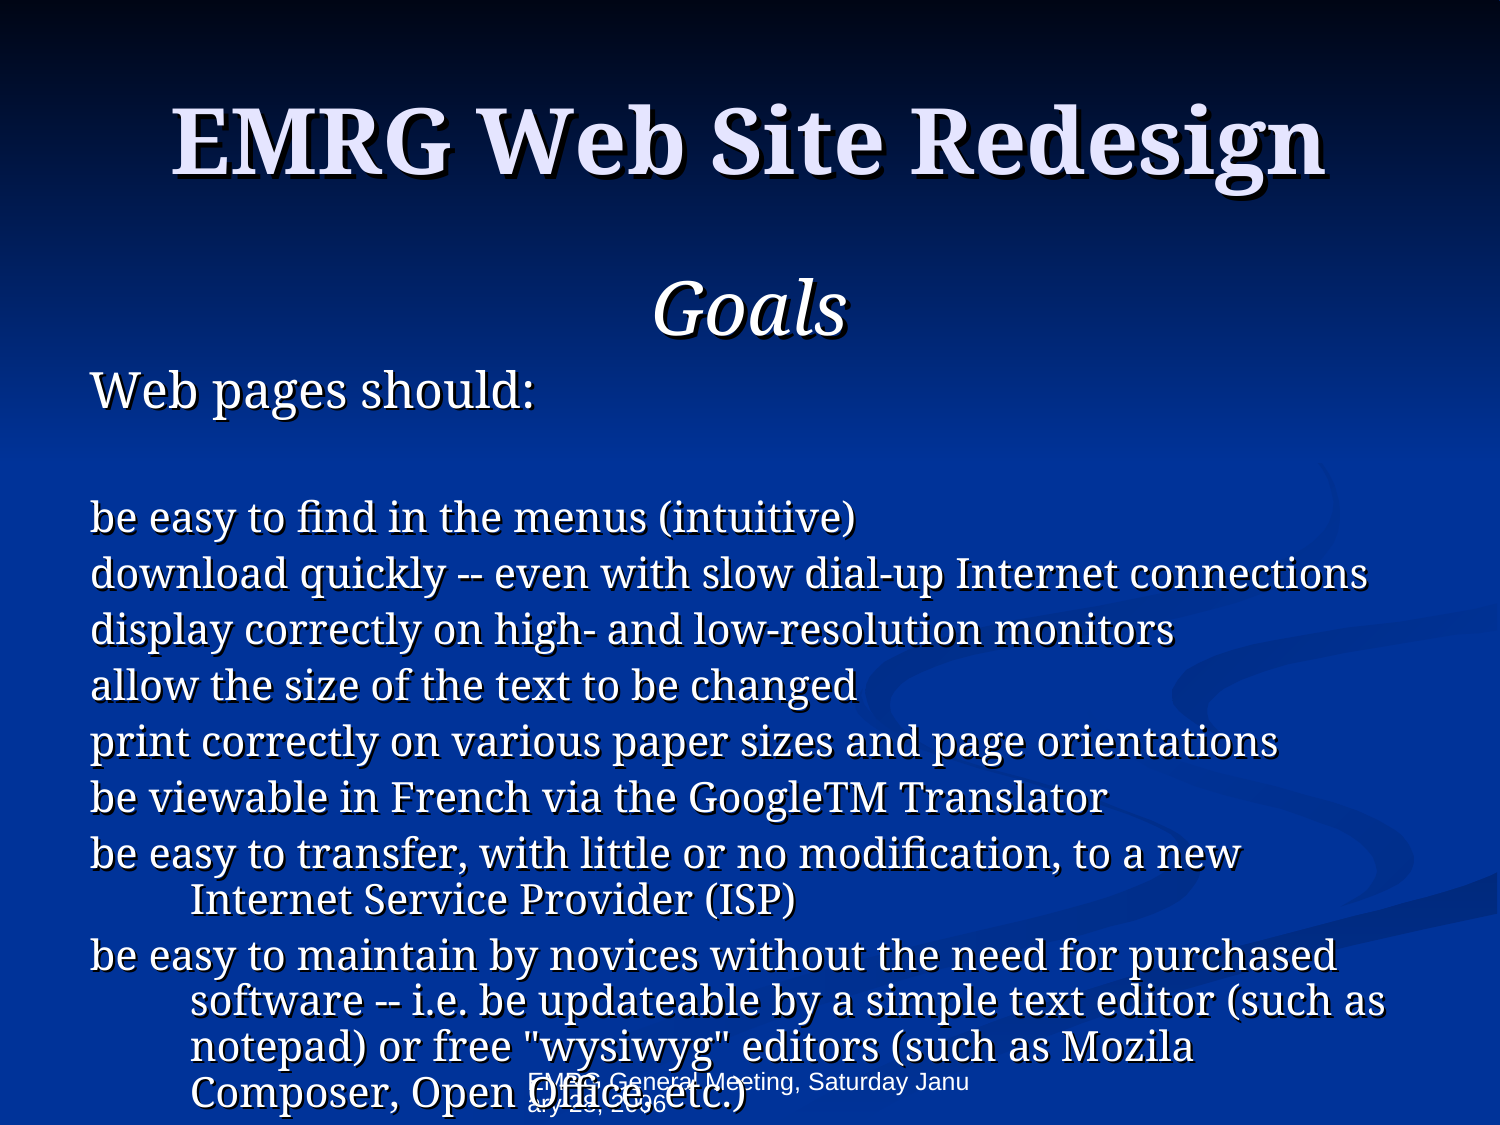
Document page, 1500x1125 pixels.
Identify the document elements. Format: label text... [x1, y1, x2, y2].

list Goals Web pages should: be easy to find in the menus (intuitive) download quickly -- even with slow dial-up Internet connections display correctly on high- and low-resolution monitors allow the size of the text to be changed print correctly on various paper sizes and page orientations be viewable in French via the GoogleTM Translator be easy to transfer, with little or no modification, to a new Internet Service Provider (ISP) be easy to maintain by novices without the need for purchased software -- i.e. be updateable by a simple text editor (such as notepad) or free "wysiwyg" editors (such as Mozila Composer, Open Office, etc.) [75, 262, 1426, 1125]
title EMRG Web Site Redesign [75, 45, 1426, 233]
